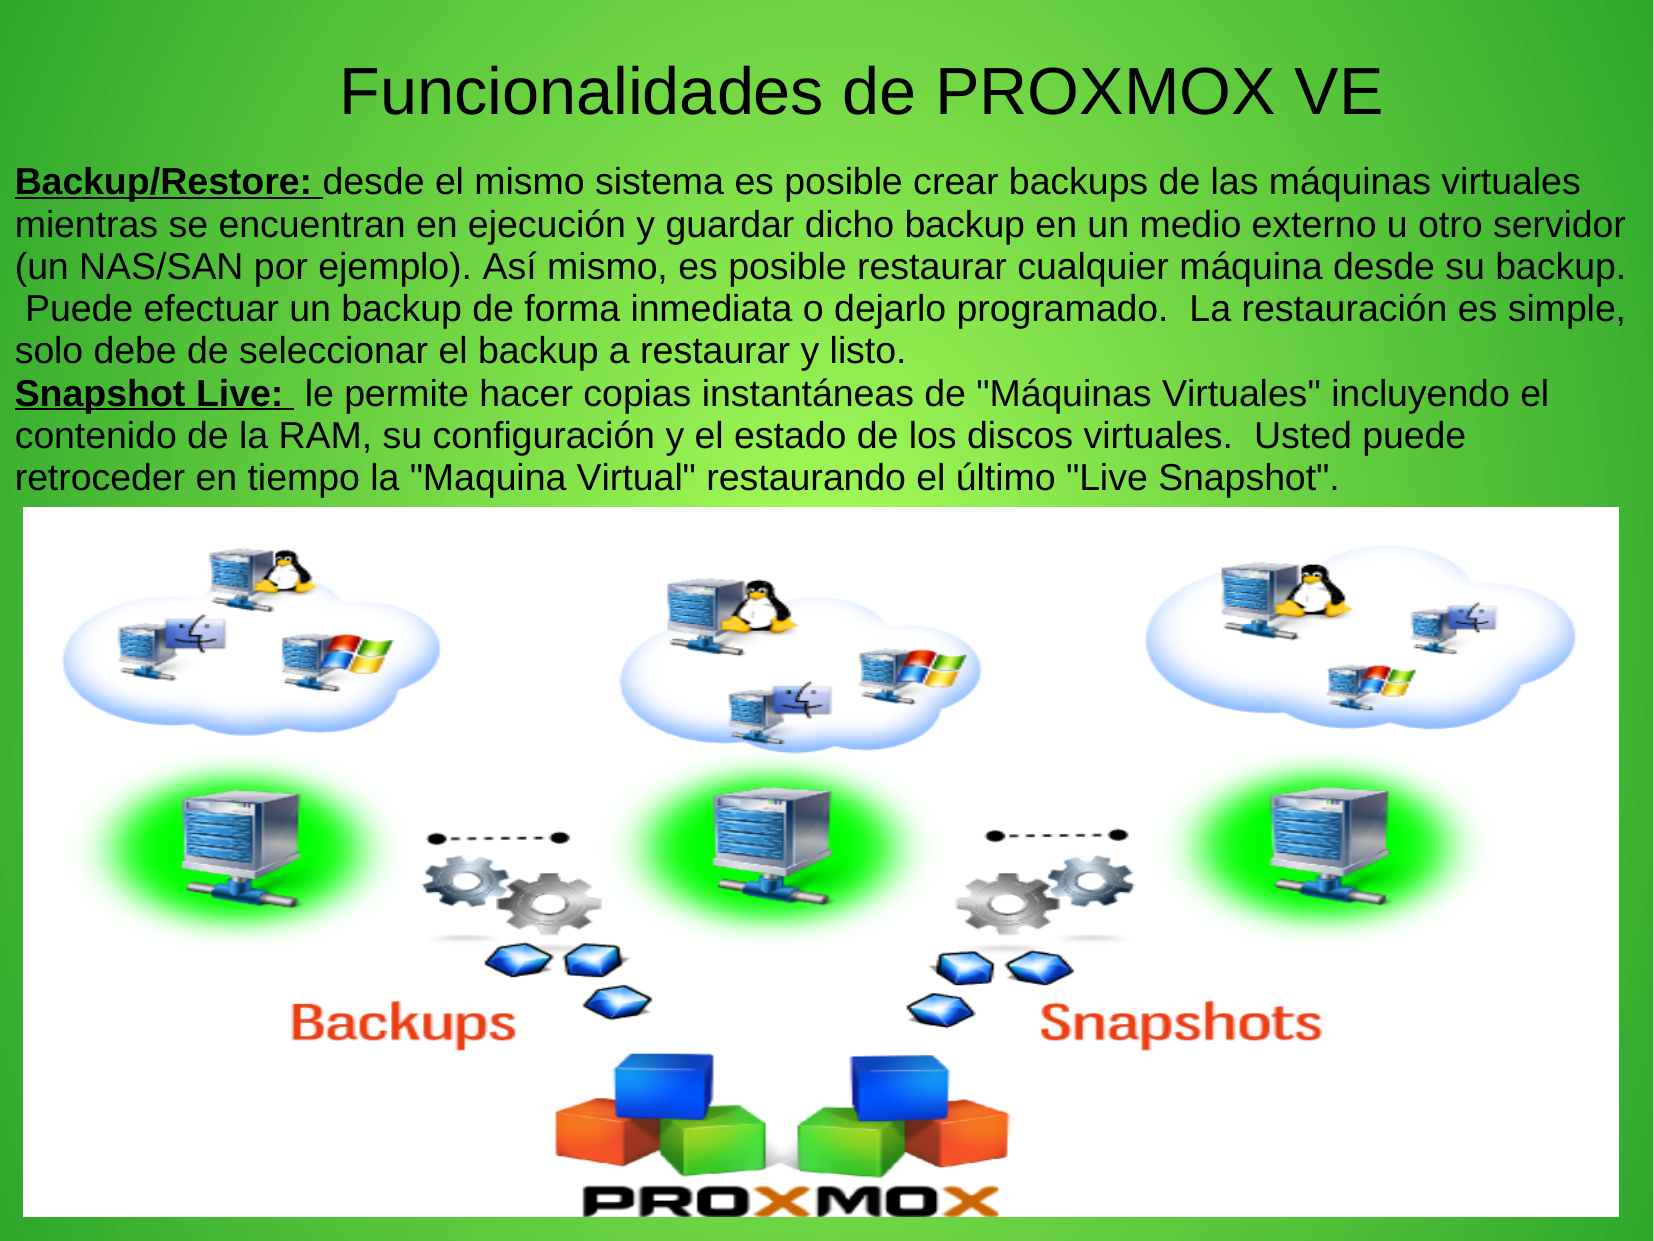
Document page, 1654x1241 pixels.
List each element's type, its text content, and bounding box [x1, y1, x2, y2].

picture [141, 355, 151, 361]
picture [707, 355, 717, 361]
picture [503, 355, 513, 361]
picture [98, 355, 108, 361]
picture [192, 355, 202, 361]
picture [0, 355, 1654, 1241]
picture [613, 355, 623, 361]
picture [880, 355, 891, 361]
picture [38, 355, 49, 361]
picture [761, 355, 771, 361]
picture [399, 355, 409, 361]
picture [563, 355, 572, 361]
picture [484, 355, 494, 361]
picture [358, 355, 369, 361]
picture [583, 355, 593, 361]
picture [0, 0, 1654, 153]
picture [729, 355, 738, 361]
picture [67, 355, 78, 361]
text_box Backup/Restore: desde el mismo sistema es posible crear backups de las máquinas virtuales mientras se encuentran en ejecución y guardar dicho backup en un medio externo u otro servidor (un NAS/SAN por ejemplo). Así mismo, es posible restaurar cualquier máquina desde su backup. Puede efectuar un backup de forma inmediata o dejarlo programado. La restauración es simple, solo debe de seleccionar el backup a restaurar y listo. Snapshot Live: le permite hacer copias instantáneas de "Máquinas Virtuales" incluyendo el contenido de la RAM, su configuración y el estado de los discos virtuales. Usted puede retroceder en tiempo la "Maquina Virtual" restaurando el último "Live Snapshot". [0, 153, 1654, 355]
text_box Funcionalidades de PROXMOX VE [306, 47, 1418, 153]
